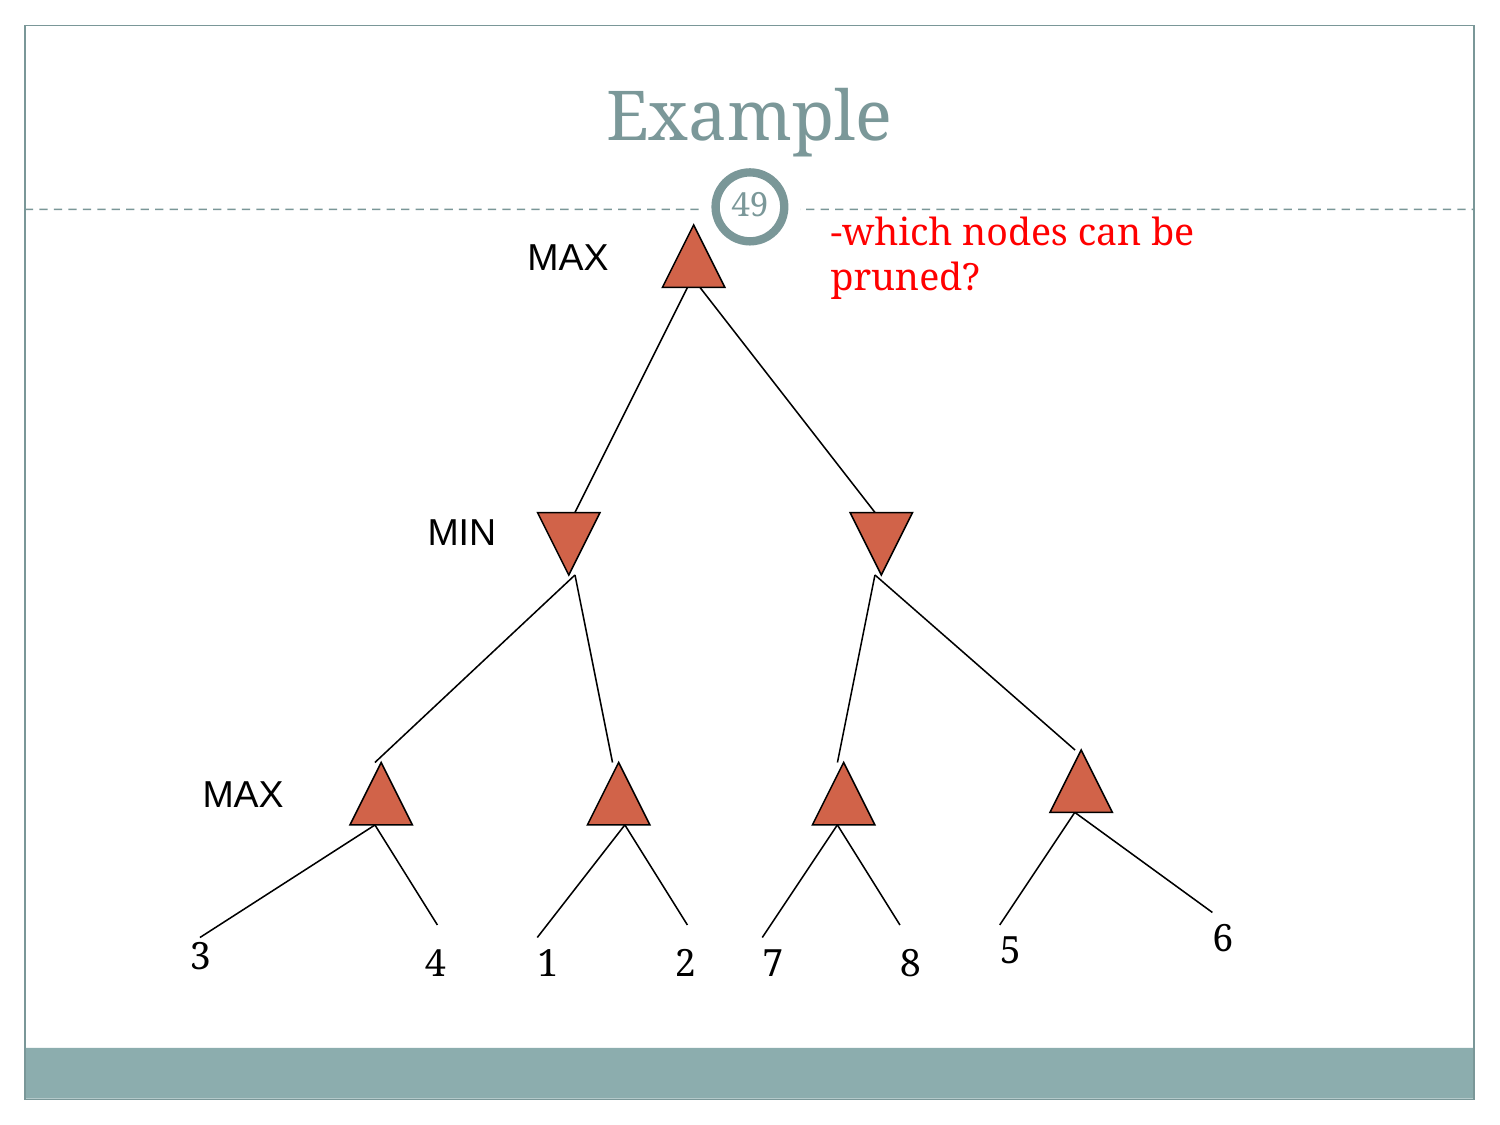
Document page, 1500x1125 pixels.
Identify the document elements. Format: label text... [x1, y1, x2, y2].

text_box MIN [412, 499, 550, 563]
text_box [1049, 749, 1113, 813]
text_box [349, 762, 413, 825]
text_box 4 [409, 931, 461, 992]
text_box 2 [659, 931, 711, 992]
text_box [812, 762, 875, 825]
text_box 5 [984, 918, 1036, 979]
text_box MAX [187, 762, 313, 825]
text_box MAX [512, 224, 638, 288]
text_box 7 [747, 931, 799, 992]
title Example [49, 37, 1450, 162]
text_box [850, 512, 913, 576]
text_box [587, 762, 650, 825]
text_box 3 [174, 924, 226, 986]
text_box 6 [1197, 905, 1249, 967]
text_box 1 [522, 931, 574, 992]
text_box [662, 224, 725, 288]
text_box 8 [884, 931, 936, 992]
text_box [550, 512, 601, 576]
slide_number <number> [712, 170, 788, 243]
text_box -which nodes can be pruned? [815, 199, 1338, 306]
